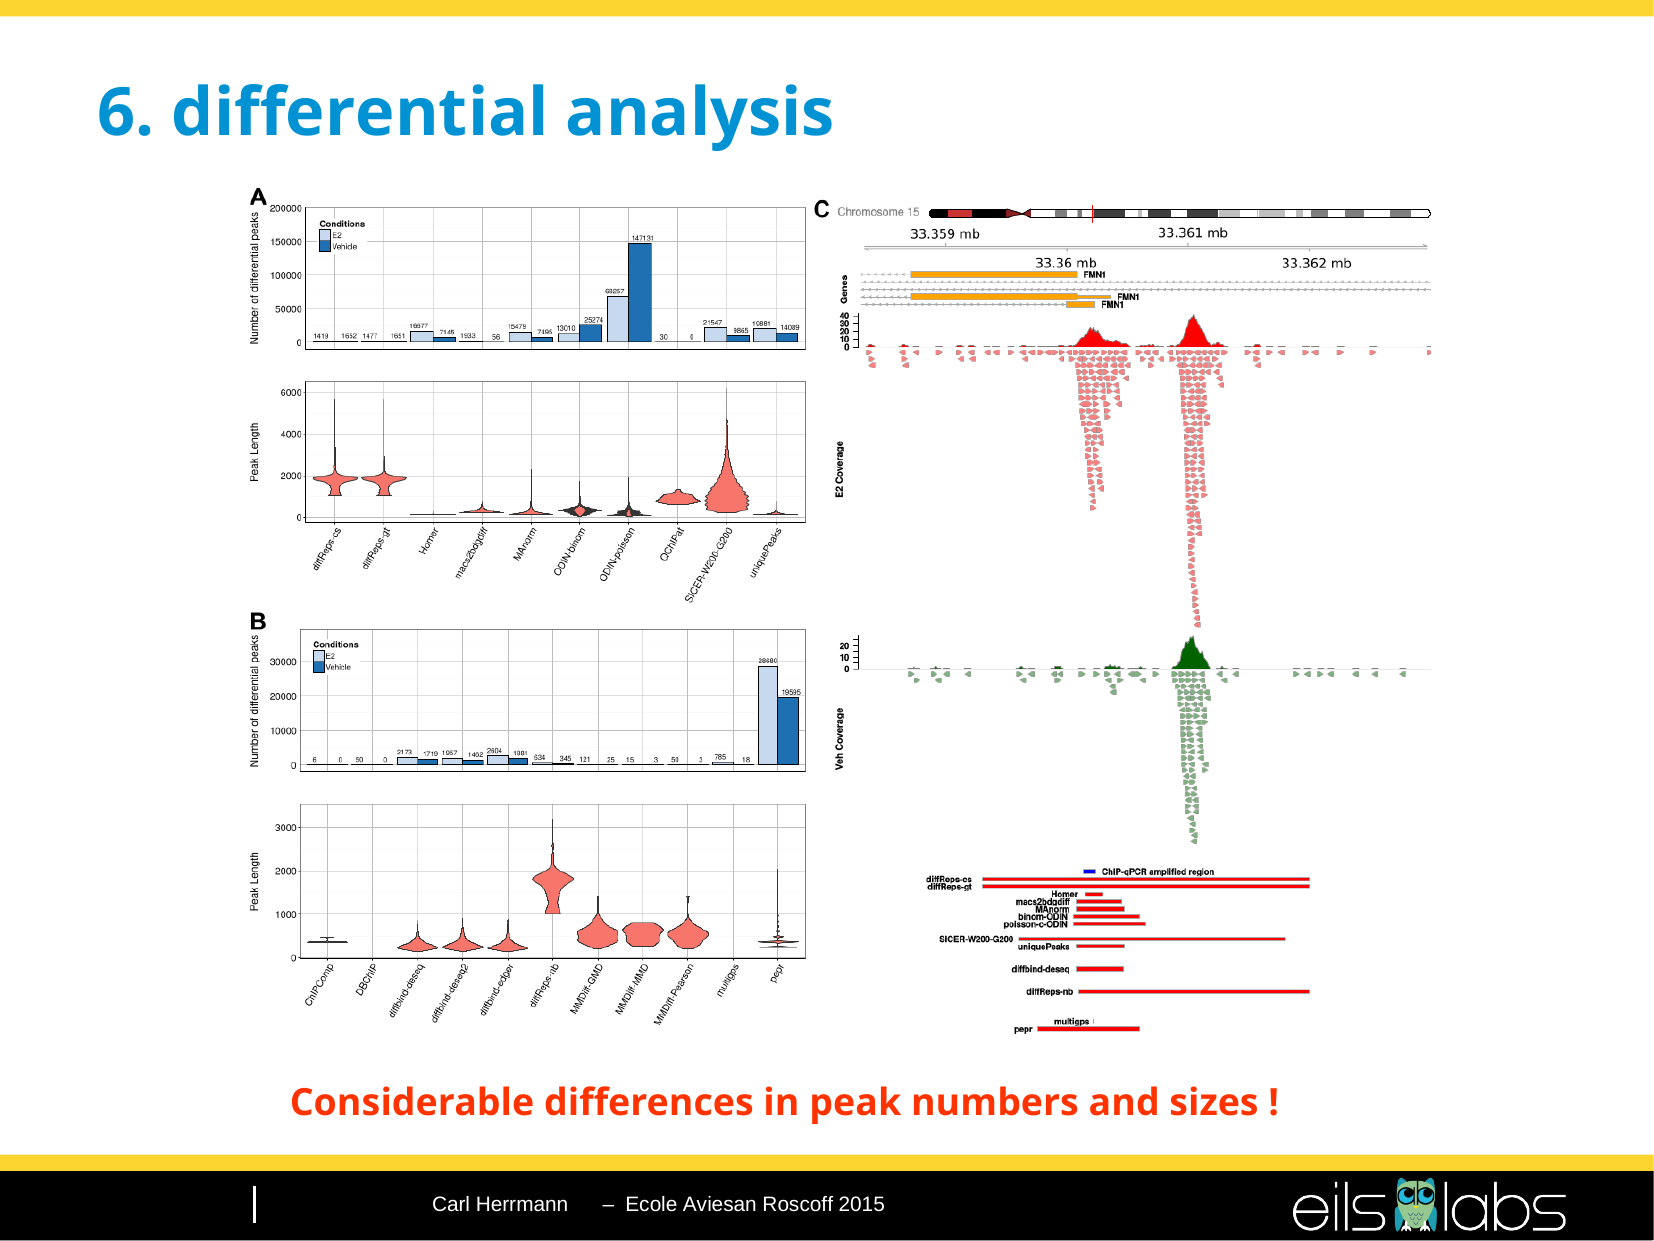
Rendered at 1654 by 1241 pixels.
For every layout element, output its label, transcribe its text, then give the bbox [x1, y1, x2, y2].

title 6. differential analysis [82, 61, 1571, 168]
picture [1292, 1177, 1566, 1232]
text_box Considerable differences in peak numbers and sizes ! [274, 1067, 1297, 1134]
picture [225, 182, 1453, 1040]
